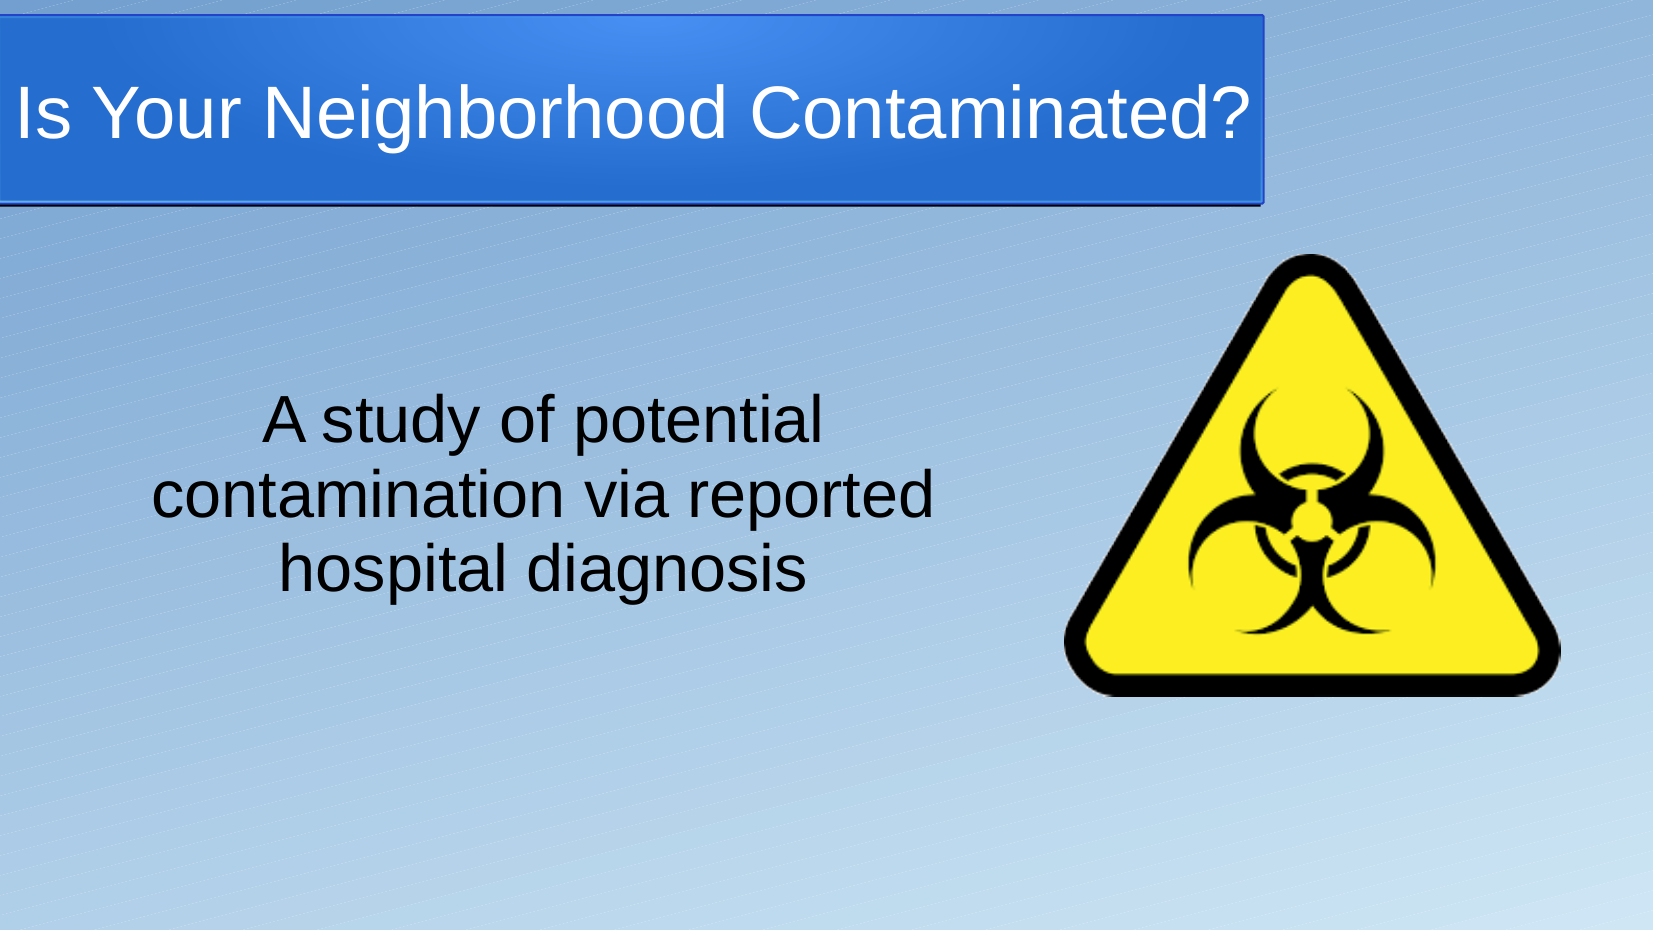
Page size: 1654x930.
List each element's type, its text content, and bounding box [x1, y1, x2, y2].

subtitle A study of potential contamination via reported hospital diagnosis [82, 224, 1006, 764]
picture [1064, 254, 1561, 697]
title Is Your Neighborhood Contaminated? [14, 29, 1282, 197]
